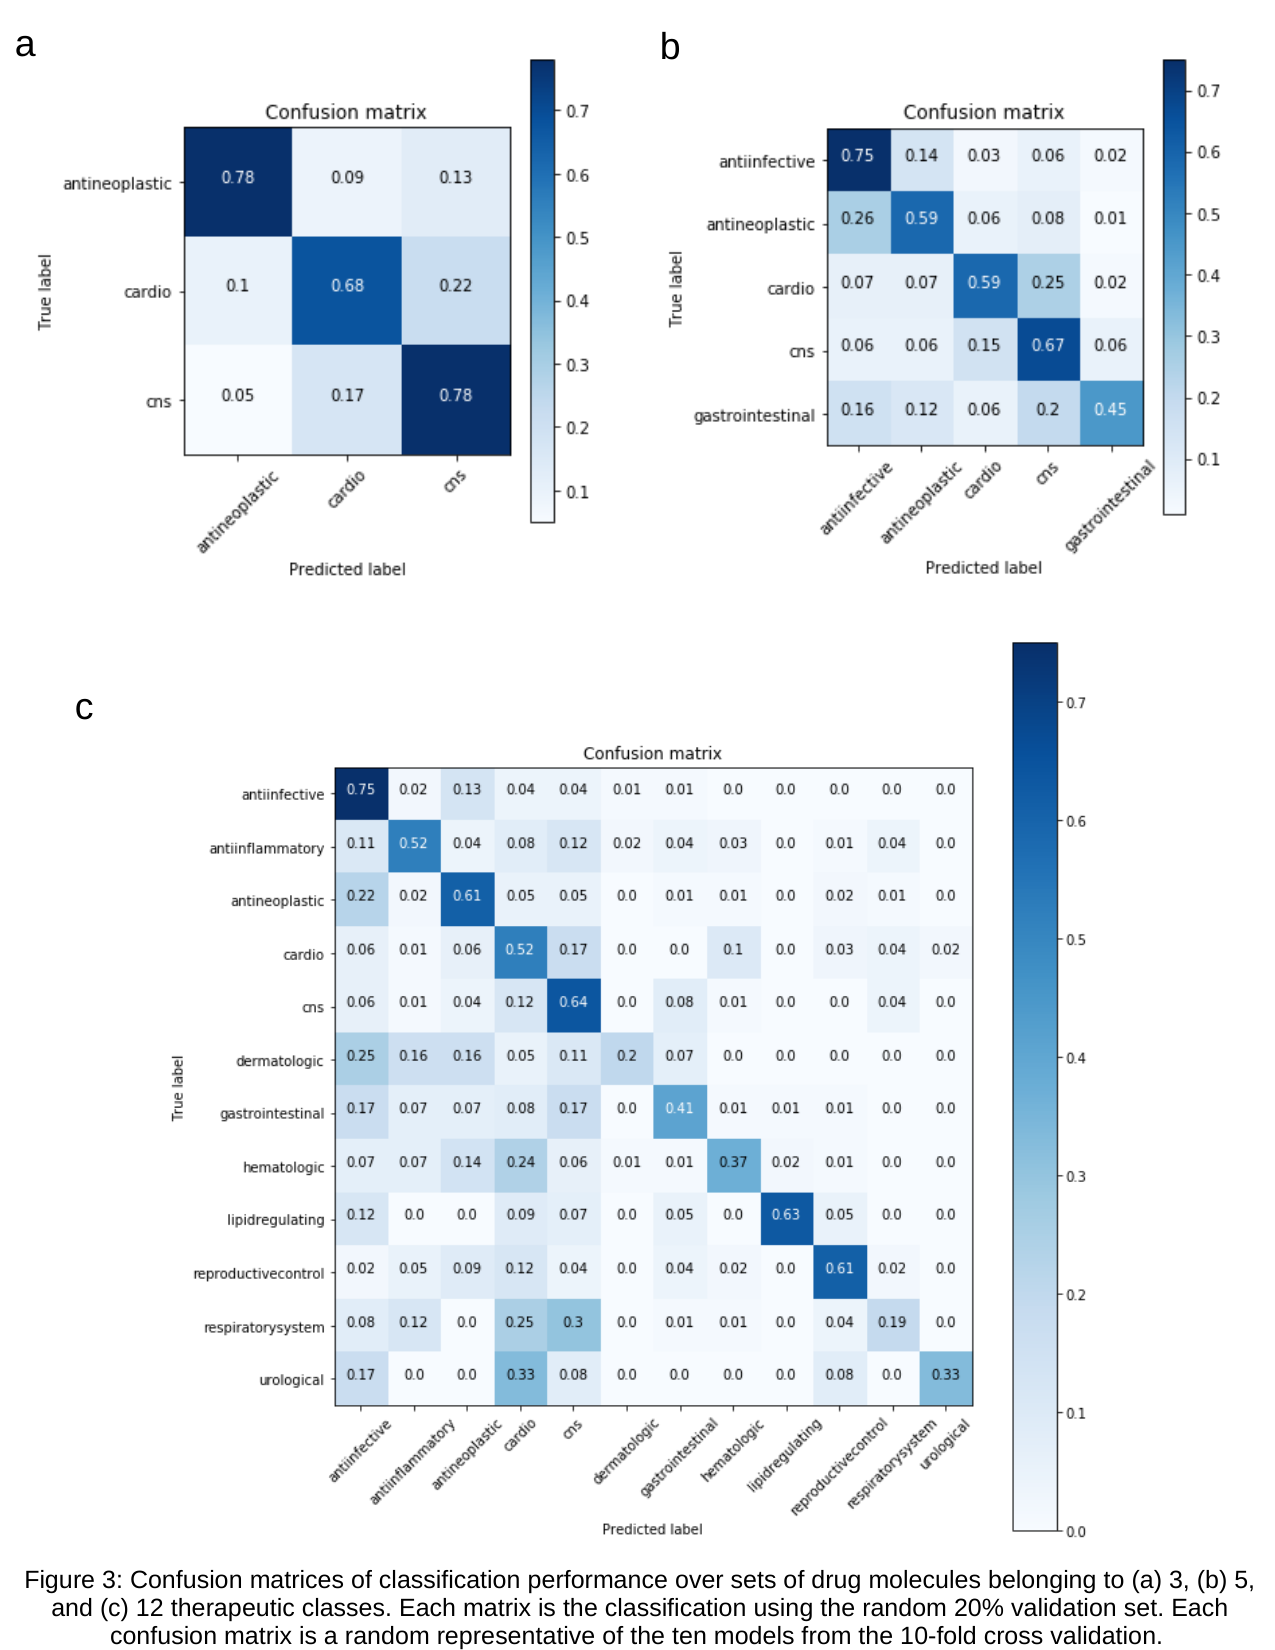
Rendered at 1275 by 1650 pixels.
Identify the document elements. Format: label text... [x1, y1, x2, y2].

picture [164, 629, 1096, 1548]
title Figure 3: Confusion matrices of classification performance over sets of drug molecules belonging to (a) 3, (b) 5, and (c) 12 therapeutic classes. Each matrix is the classification using the random 20% validation set. Each confusion matrix is a random representative of the ten models from the 10-fold cross validation. [7, 1565, 1275, 1650]
text_box b [645, 18, 691, 76]
picture [660, 44, 1232, 588]
text_box c [60, 678, 106, 736]
text_box a [0, 15, 46, 72]
picture [29, 44, 601, 588]
